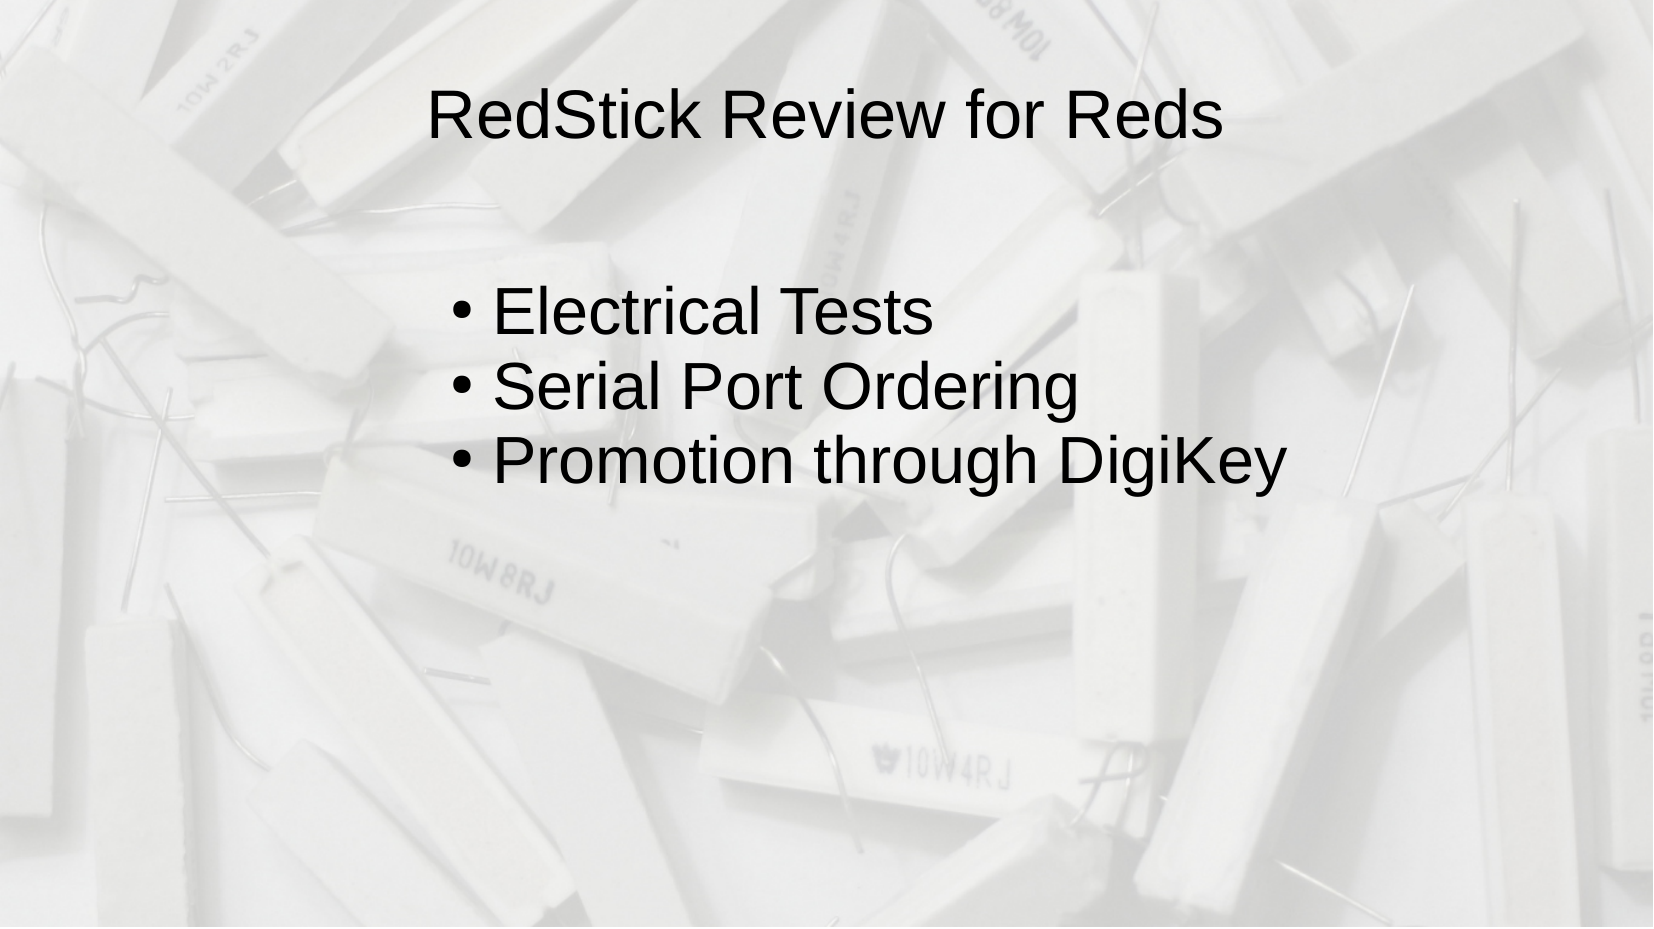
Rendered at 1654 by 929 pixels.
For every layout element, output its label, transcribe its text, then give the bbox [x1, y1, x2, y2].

subtitle Electrical Tests Serial Port Ordering Promotion through DigiKey [450, 217, 1571, 556]
picture [0, 0, 1653, 927]
title RedStick Review for Reds [82, 36, 1571, 192]
